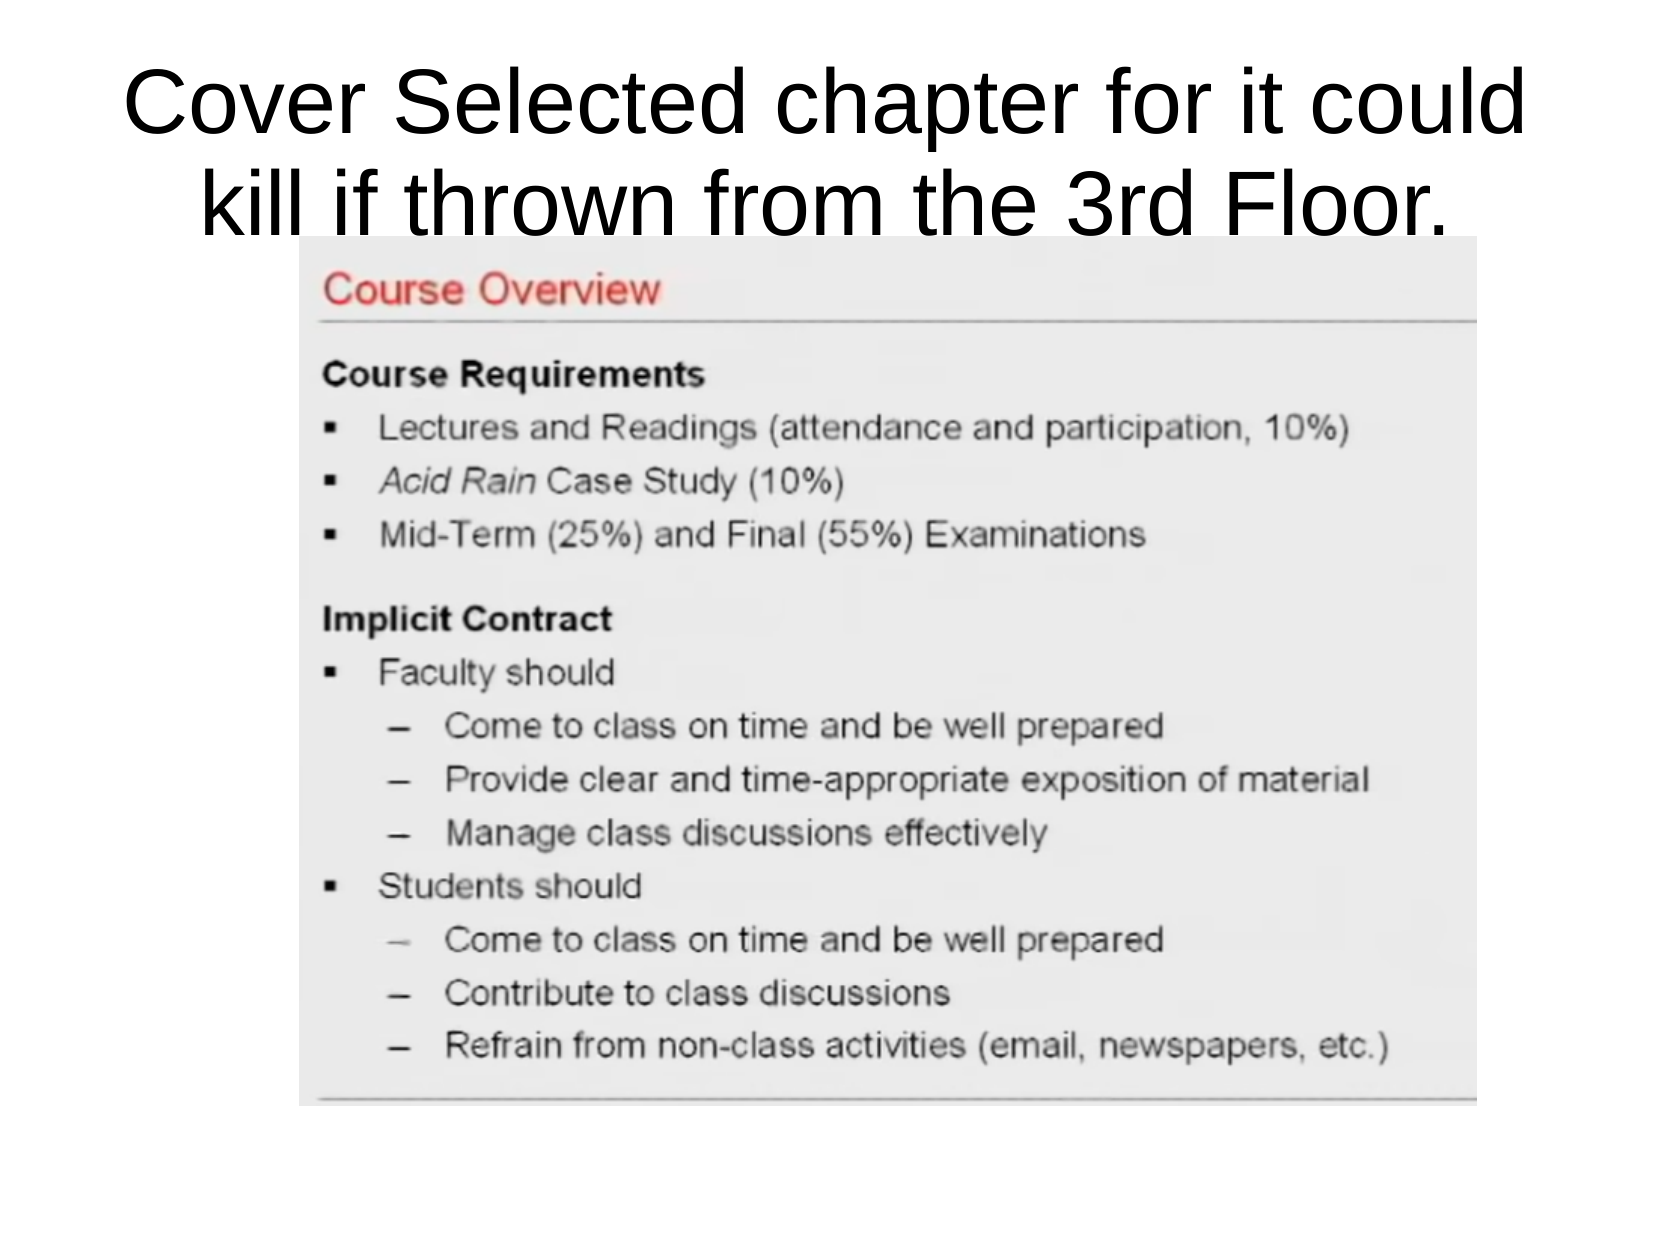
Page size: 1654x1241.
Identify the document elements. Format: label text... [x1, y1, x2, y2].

picture [299, 236, 1477, 1106]
title Cover Selected chapter for it could kill if thrown from the 3rd Floor. [82, 49, 1571, 257]
